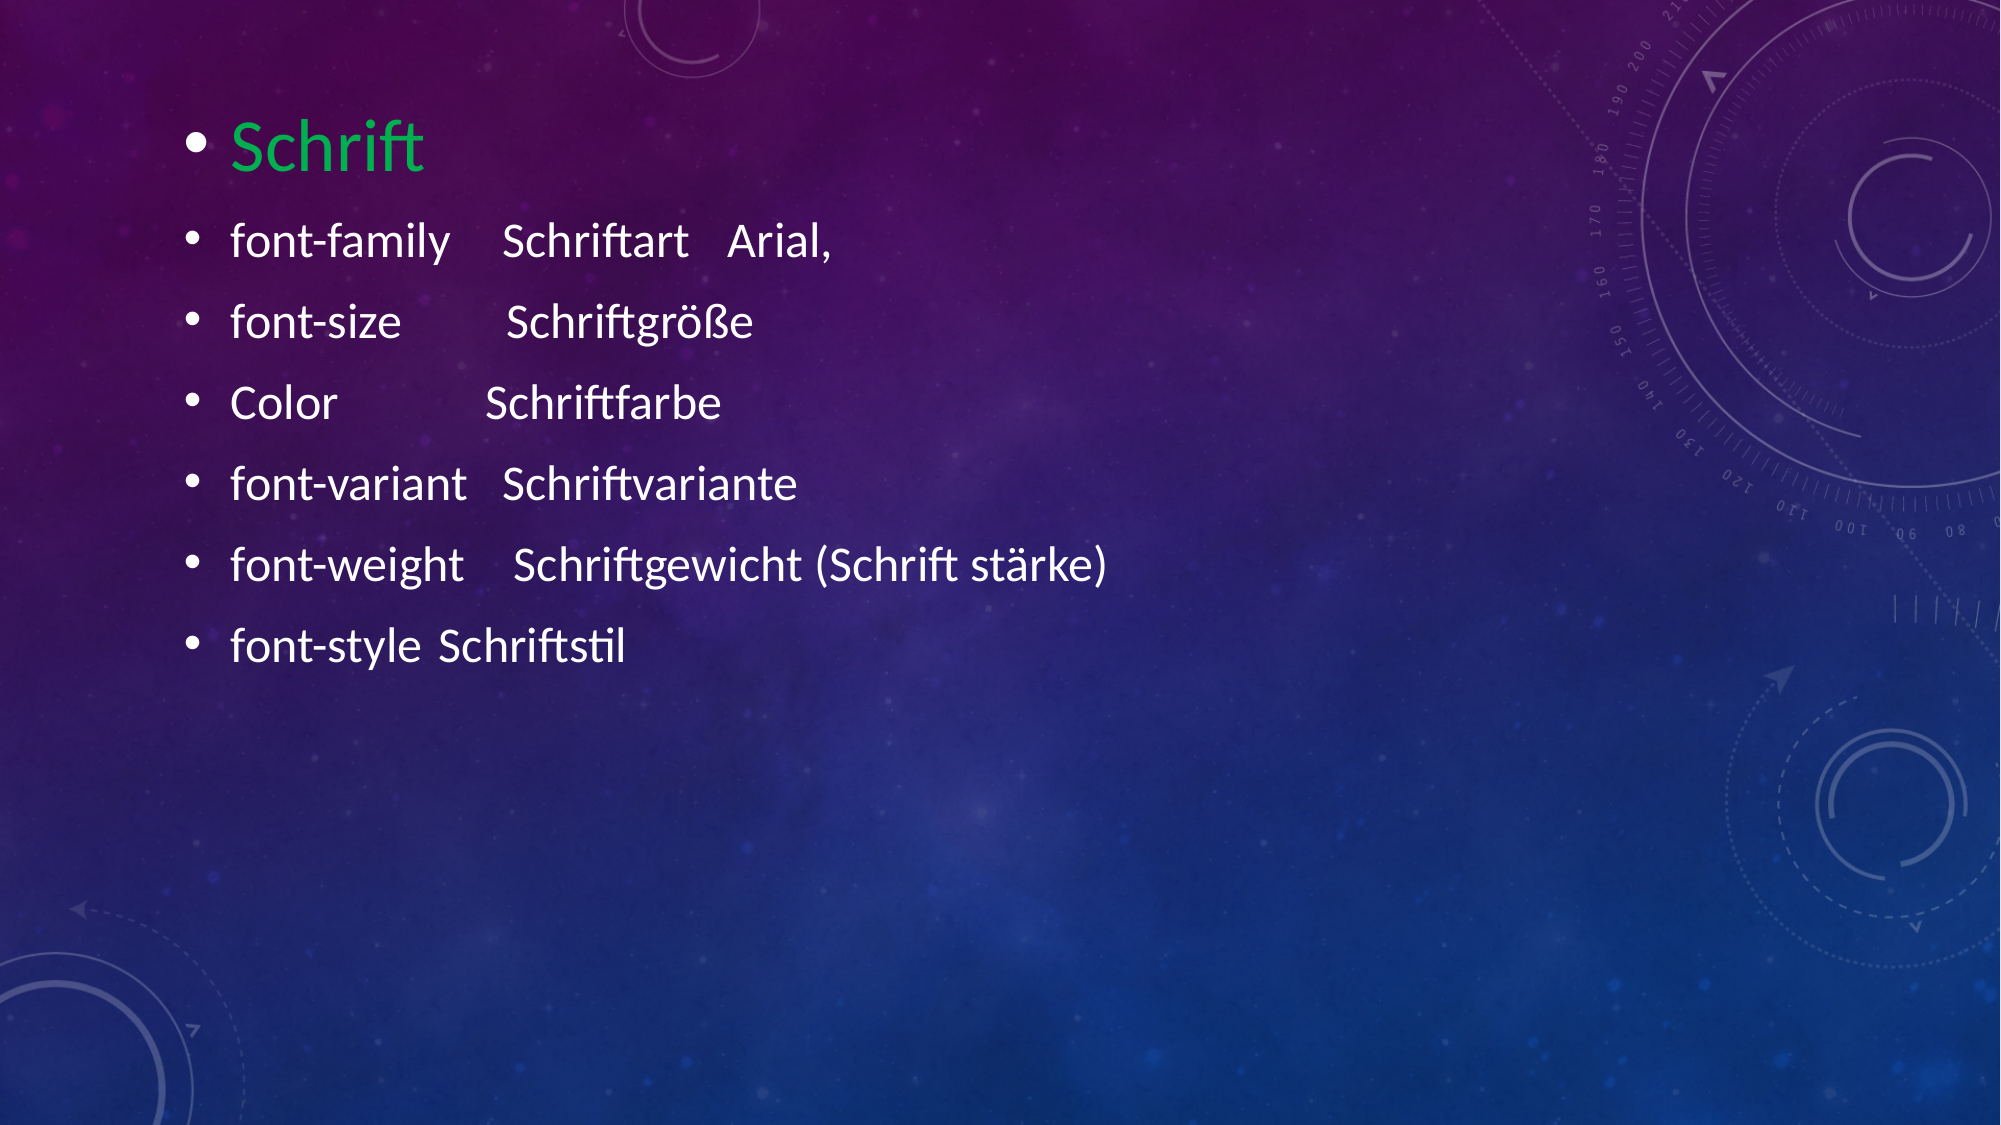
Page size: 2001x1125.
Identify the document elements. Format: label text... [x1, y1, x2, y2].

list Schrift font-family Schriftart Arial, font-size Schriftgröße Color Schriftfarbe font-variant Schriftvariante font-weight Schriftgewicht (Schrift stärke) font-style Schriftstil [169, 85, 1832, 684]
